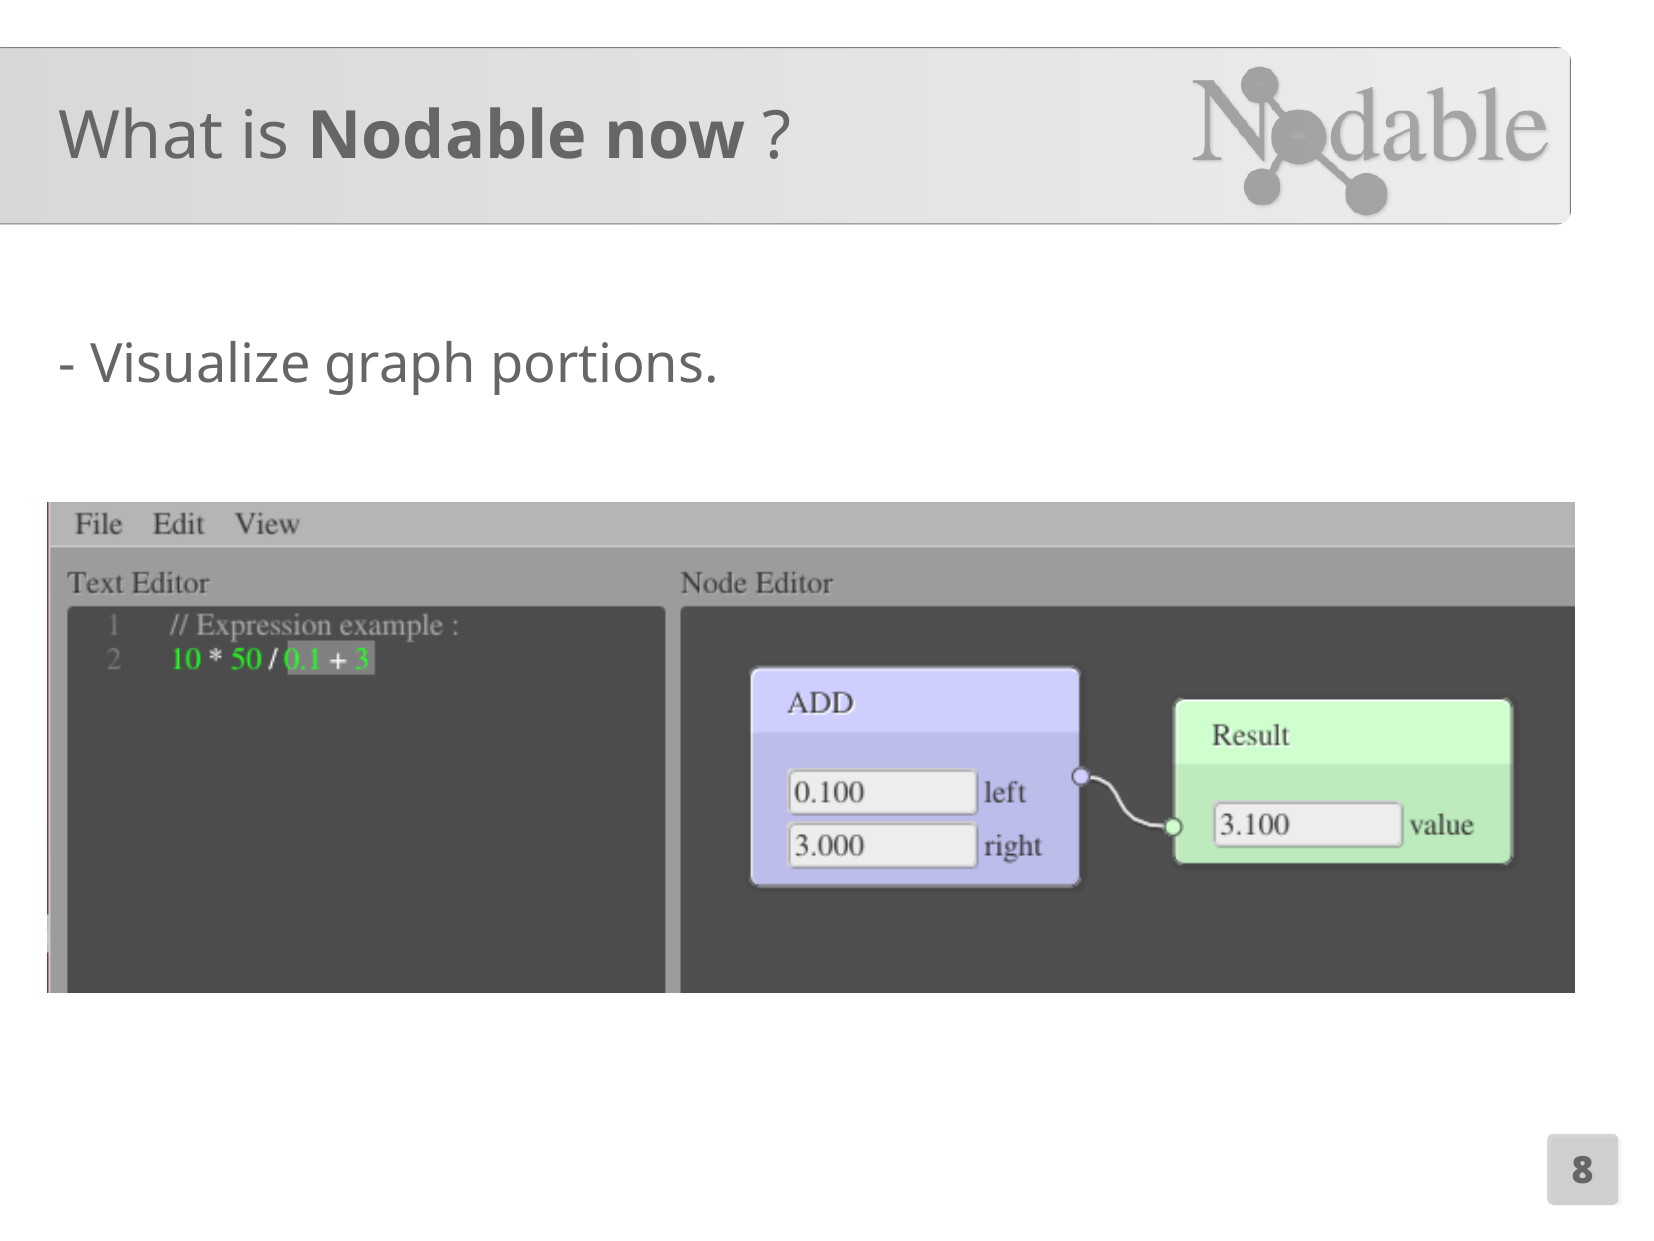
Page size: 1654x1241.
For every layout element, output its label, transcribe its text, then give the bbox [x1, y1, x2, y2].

list - Visualize graph portions. [59, 324, 1384, 438]
picture [47, 502, 1575, 993]
title What is Nodable now ? [59, 59, 1075, 207]
